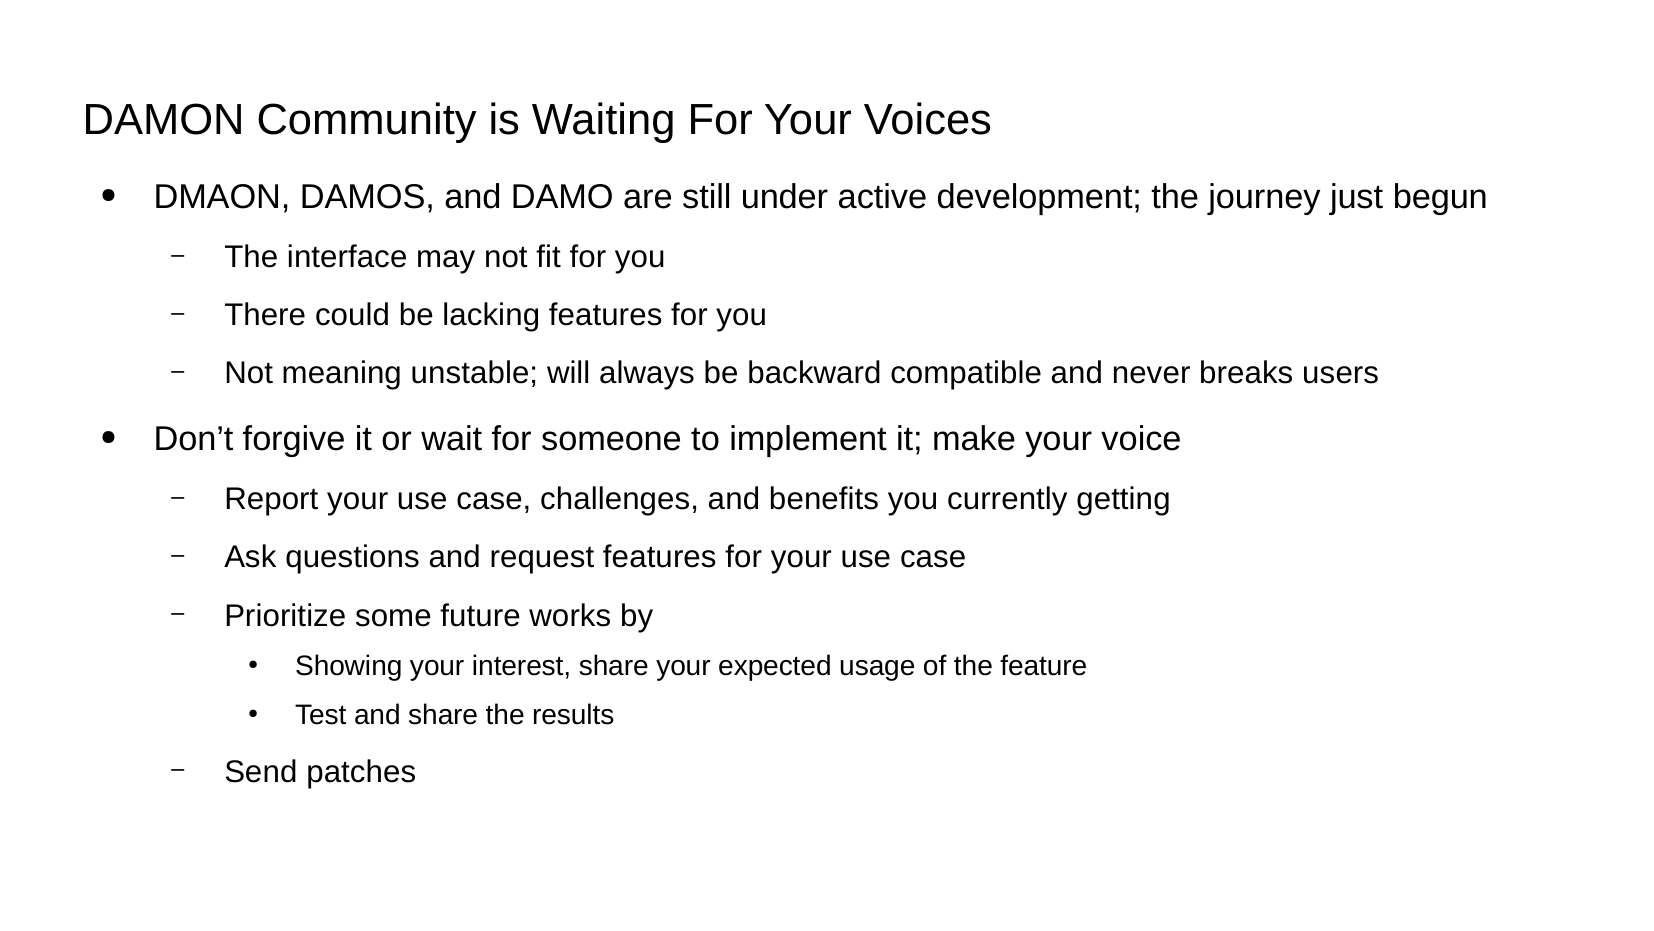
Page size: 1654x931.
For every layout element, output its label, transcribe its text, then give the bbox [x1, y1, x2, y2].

title DAMON Community is Waiting For Your Voices [82, 81, 1571, 157]
list DMAON, DAMOS, and DAMO are still under active development; the journey just begun The interface may not fit for you There could be lacking features for you Not meaning unstable; will always be backward compatible and never breaks users Don’t forgive it or wait for someone to implement it; make your voice Report your use case, challenges, and benefits you currently getting Ask questions and request features for your use case Prioritize some future works by Showing your interest, share your expected usage of the feature Test and share the results Send patches [82, 177, 1571, 833]
